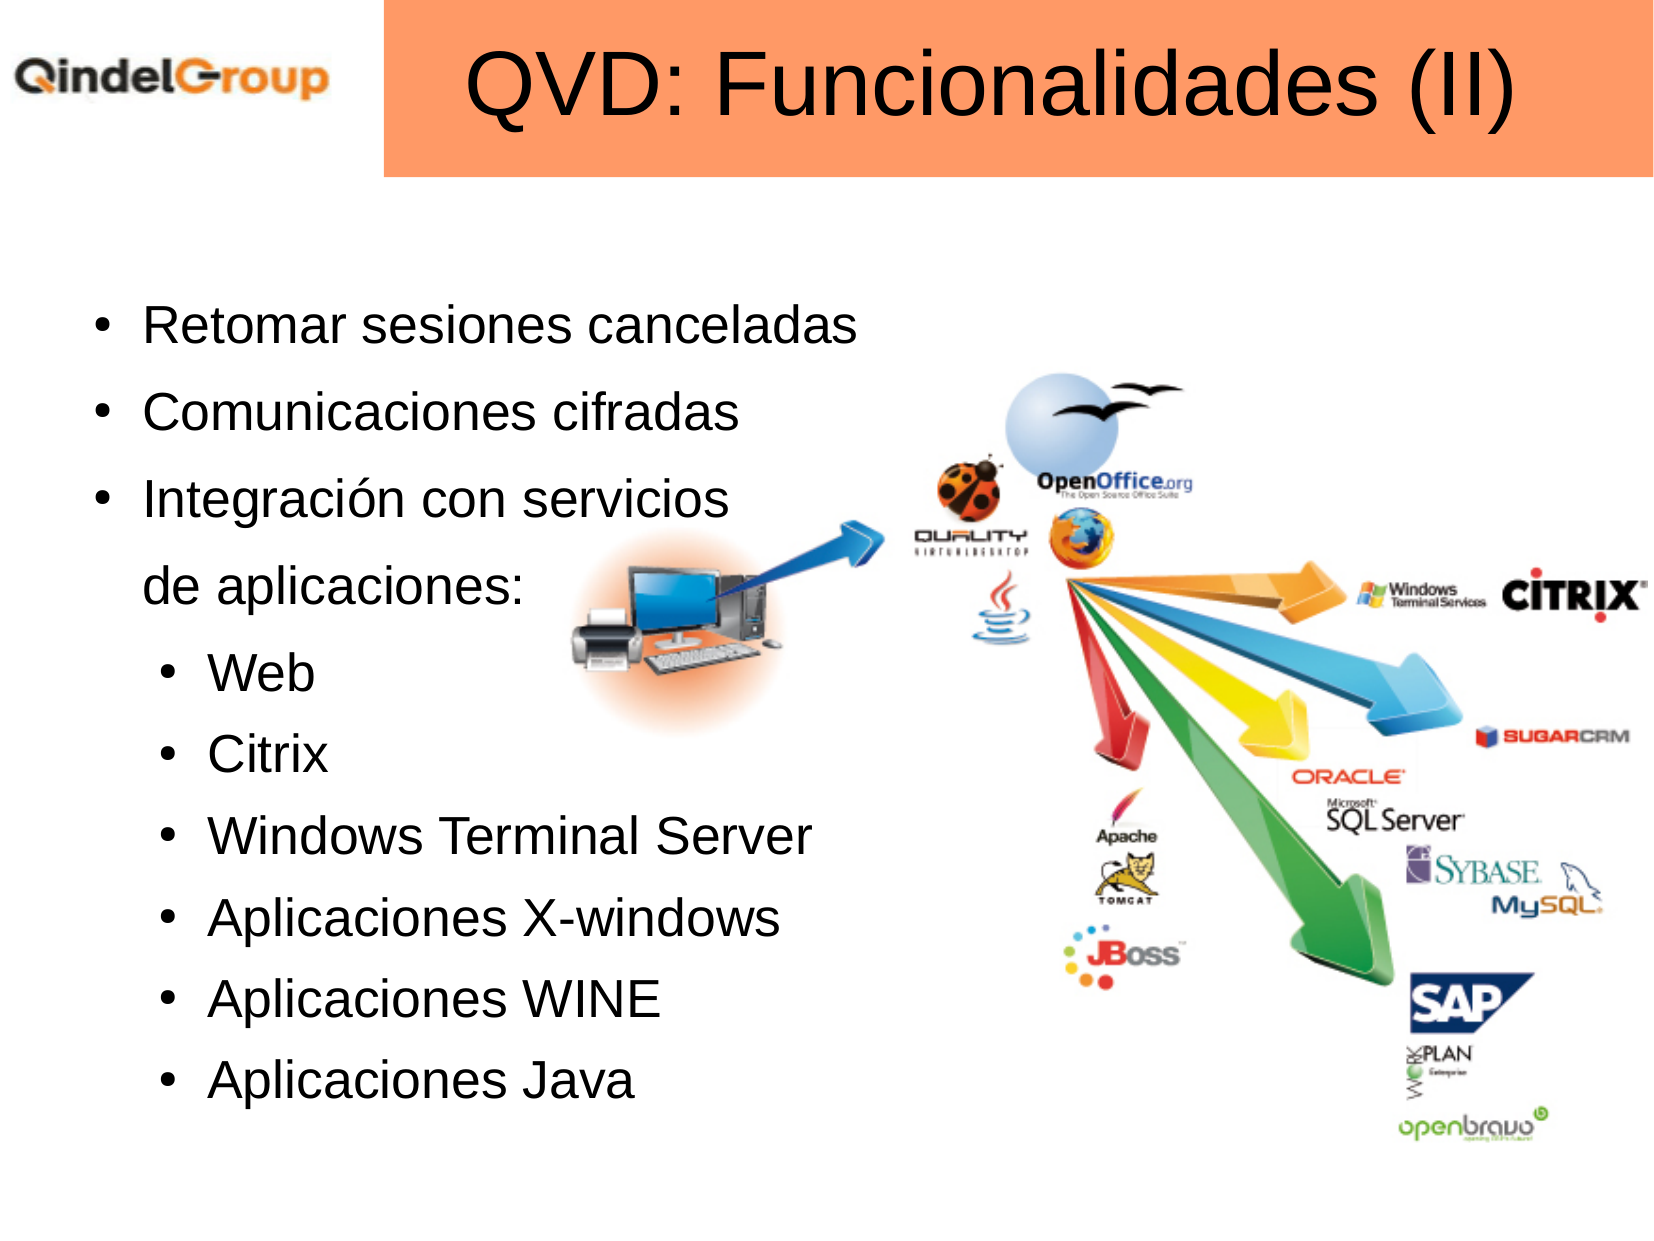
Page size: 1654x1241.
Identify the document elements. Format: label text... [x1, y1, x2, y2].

list Retomar sesiones canceladas Comunicaciones cifradas Integración con servicios de aplicaciones: Web Citrix Windows Terminal Server Aplicaciones X-windows Aplicaciones WINE Aplicaciones Java [76, 295, 1565, 1114]
picture [4, 51, 344, 107]
picture [518, 279, 1648, 1229]
title QVD: Funcionalidades (II) [413, 27, 1571, 141]
